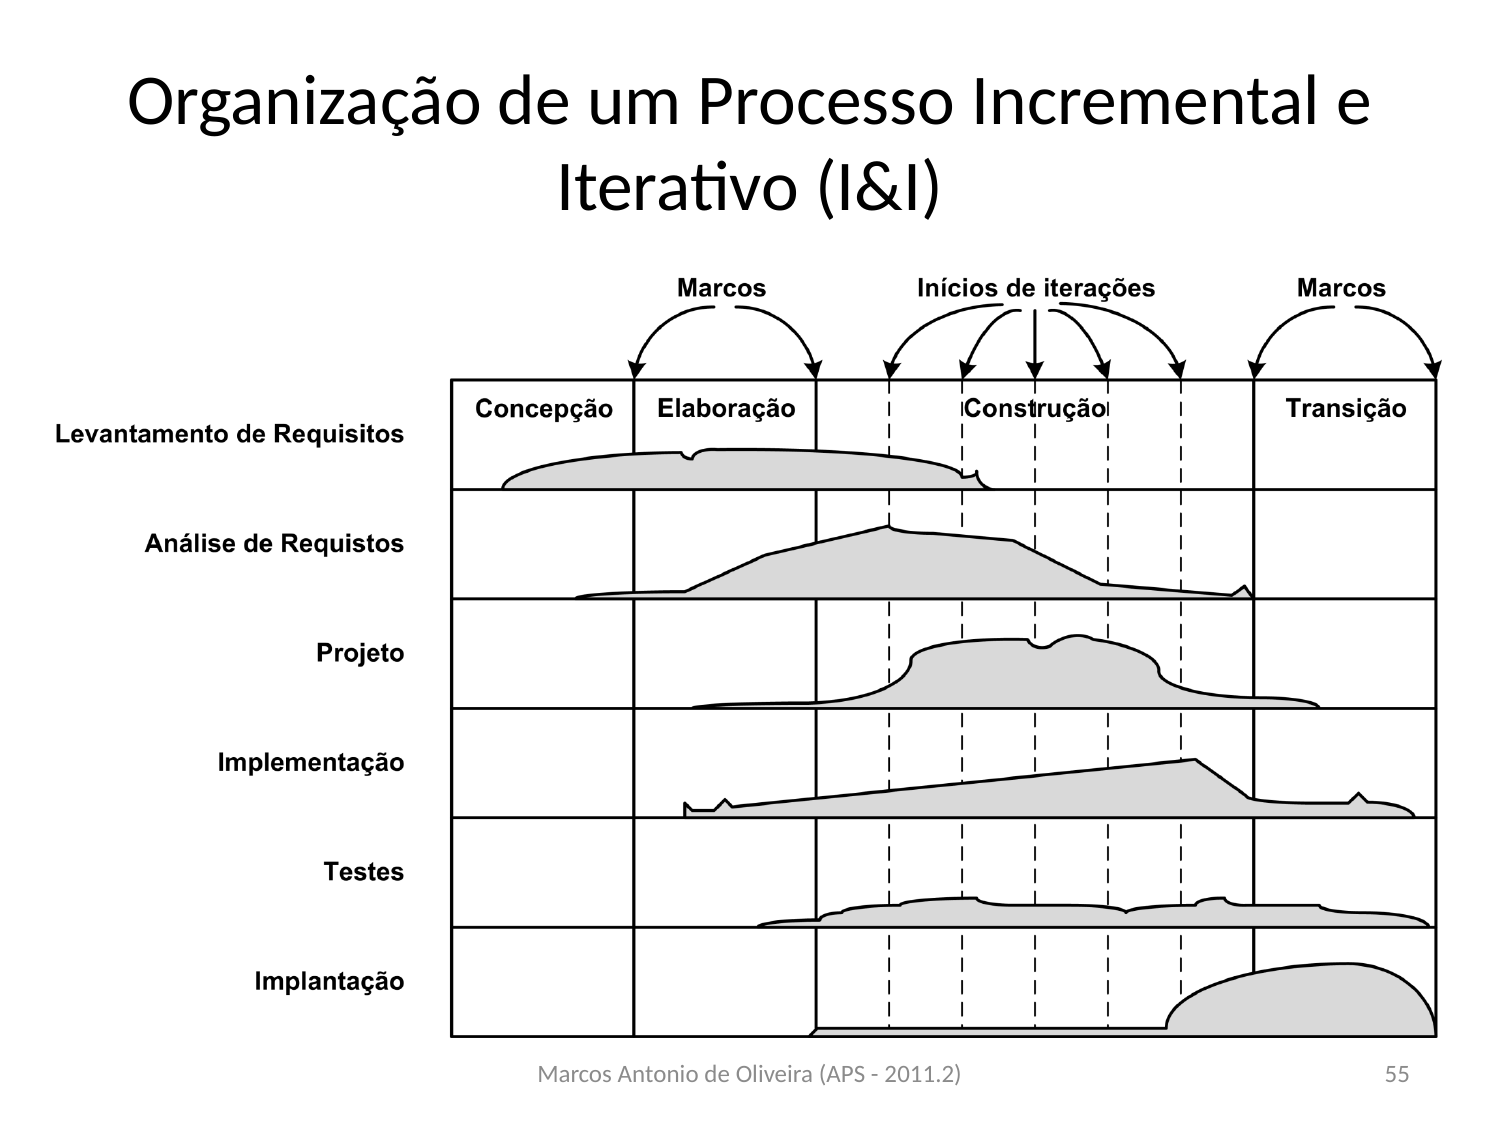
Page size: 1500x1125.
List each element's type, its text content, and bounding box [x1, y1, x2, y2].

footer Marcos Antonio de Oliveira (APS - 2011.2) [512, 1042, 988, 1103]
slide_number <número> [1074, 1042, 1425, 1103]
picture [54, 269, 1442, 1038]
title Organização de um Processo Incremental e Iterativo (I&I) [75, 45, 1425, 233]
